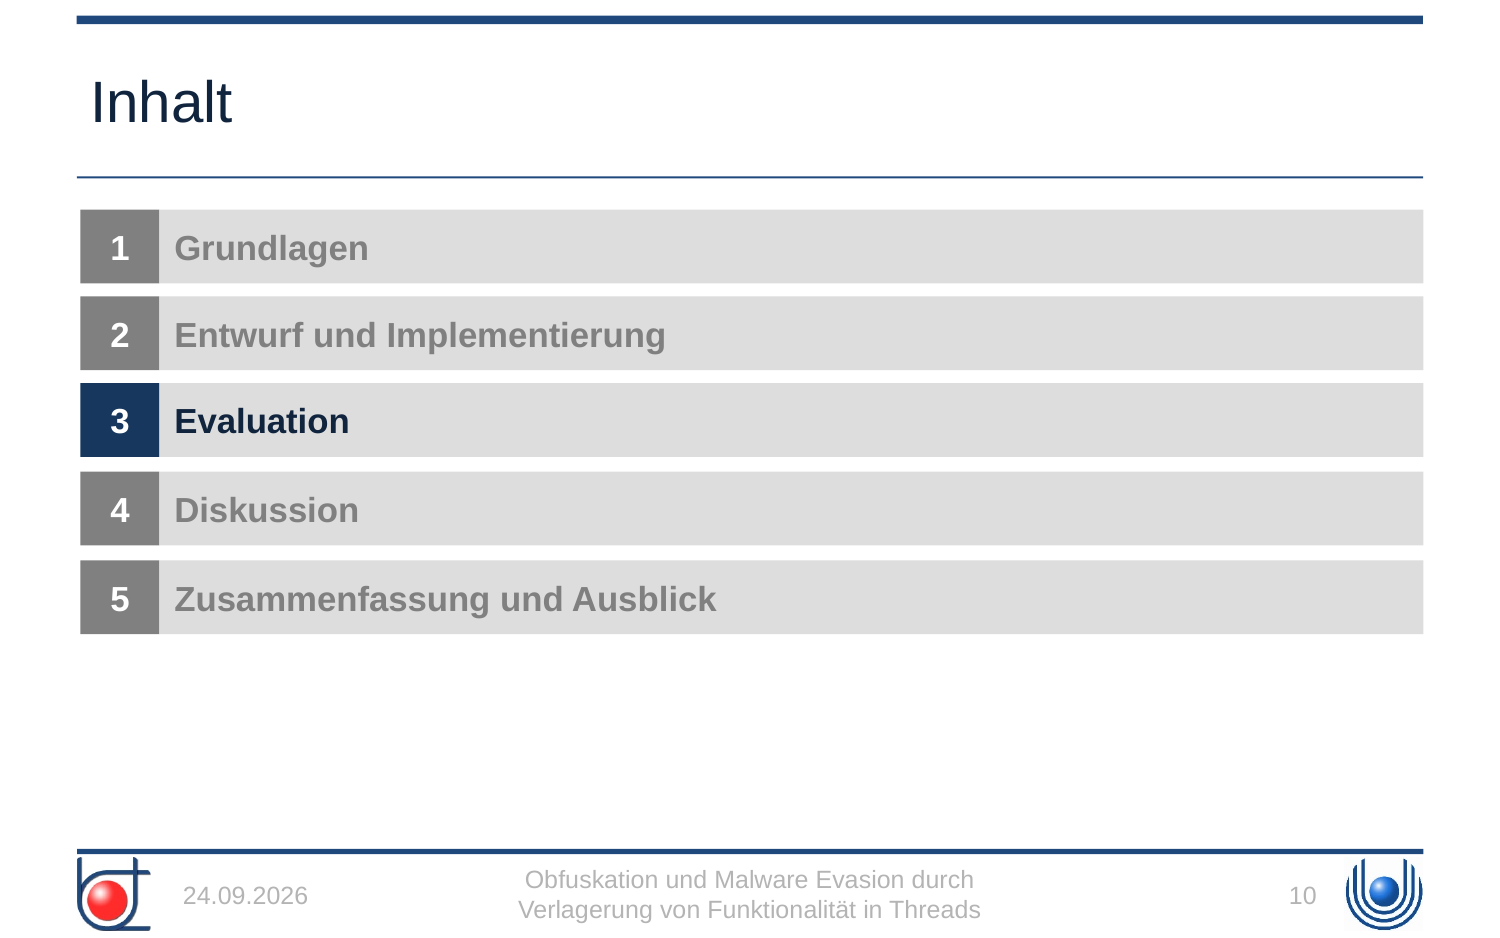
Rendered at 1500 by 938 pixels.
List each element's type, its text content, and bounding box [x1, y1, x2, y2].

text_box 5 [80, 560, 159, 635]
text_box Grundlagen [159, 209, 1424, 284]
picture [1344, 857, 1423, 931]
text_box Evaluation [159, 383, 1424, 457]
text_box Diskussion [159, 471, 1424, 546]
text_box 4 [80, 471, 159, 546]
footer Obfuskation und Malware Evasion durch Verlagerung von Funktionalität in Threads [454, 859, 1046, 929]
title Inhalt [75, 19, 1425, 178]
picture [76, 857, 151, 931]
slide_number <number> [1046, 860, 1317, 929]
slide_number 30.08.2021 [183, 860, 454, 929]
text_box 1 [80, 209, 159, 284]
text_box Entwurf und Implementierung [159, 296, 1424, 371]
text_box Zusammenfassung und Ausblick [159, 560, 1424, 635]
text_box 2 [80, 296, 159, 371]
text_box 3 [80, 383, 159, 457]
